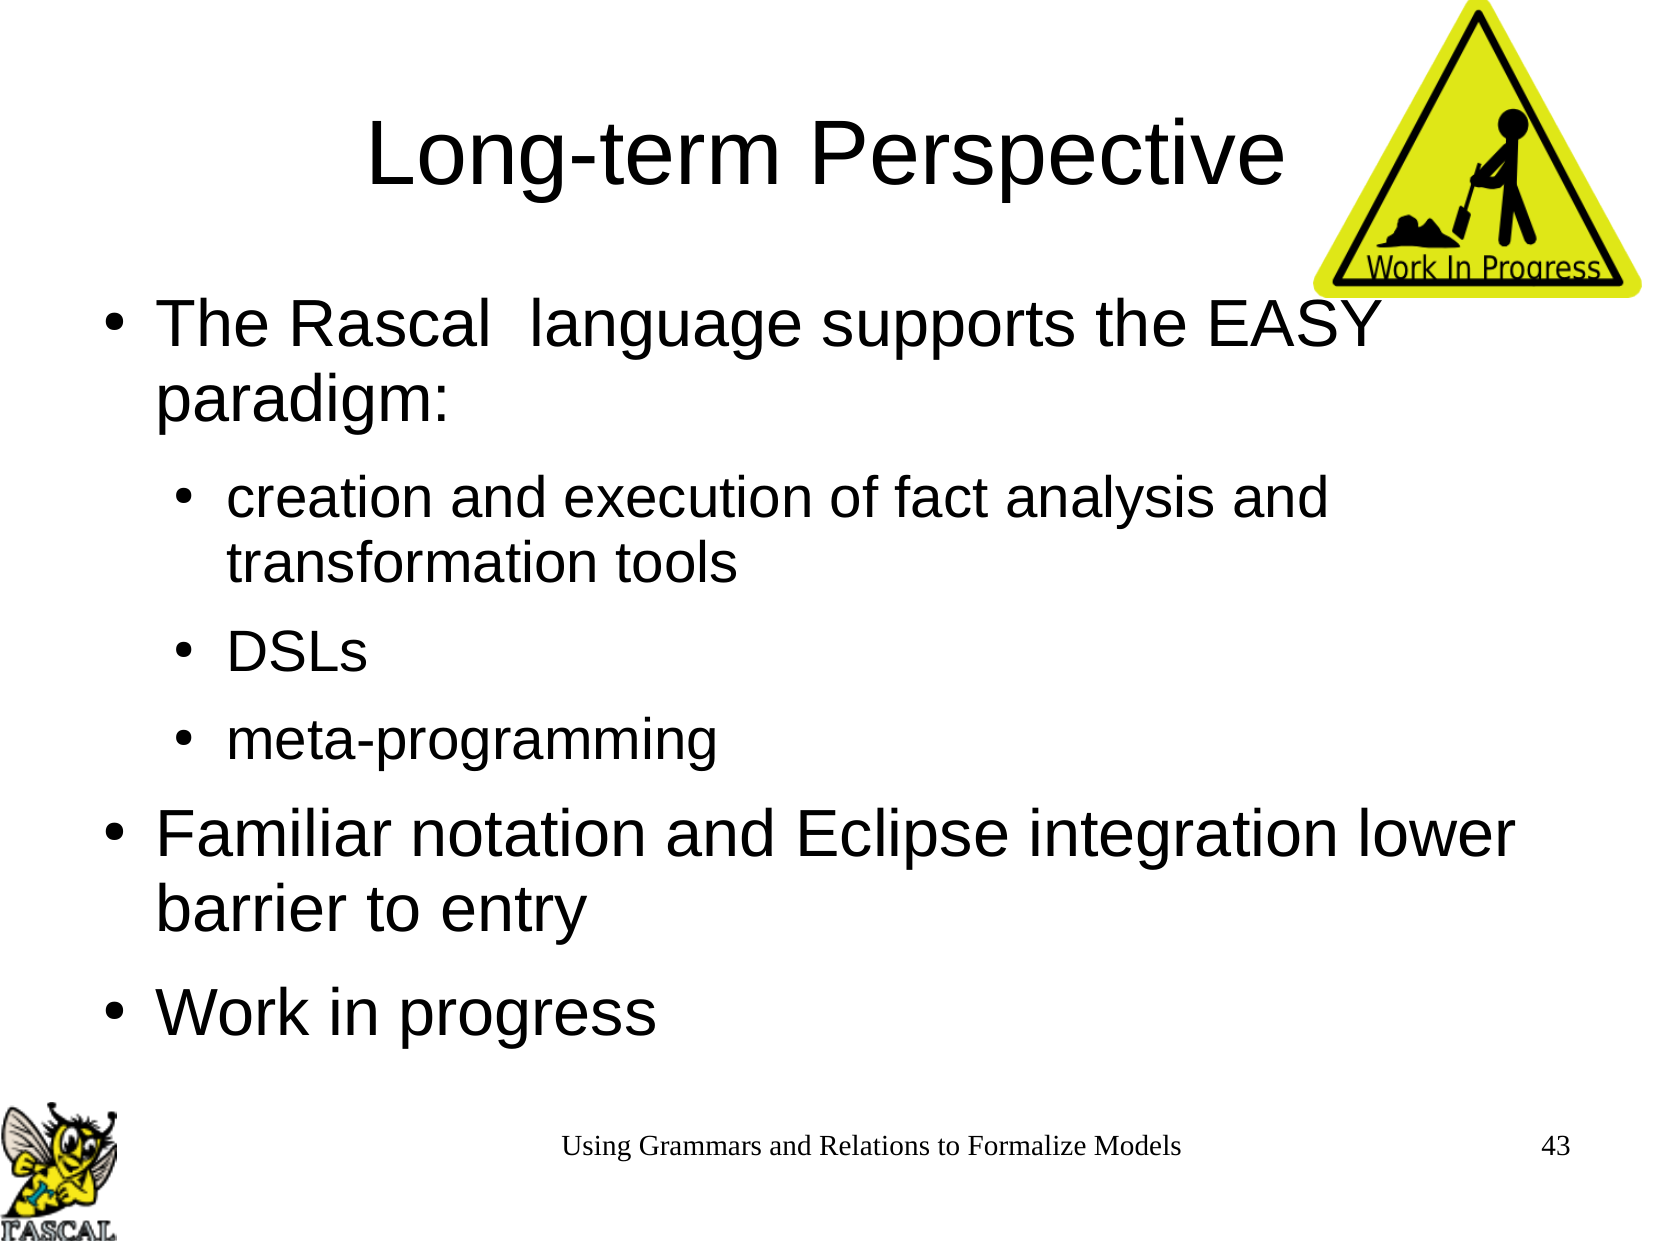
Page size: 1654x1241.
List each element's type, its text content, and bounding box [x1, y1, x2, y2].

picture [1313, 0, 1642, 298]
title Long-term Perspective [82, 49, 1313, 257]
picture [0, 1102, 117, 1241]
list The Rascal language supports the EASY paradigm: creation and execution of fact analysis and transformation tools DSLs meta-programming Familiar notation and Eclipse integration lower barrier to entry Work in progress [84, 285, 1573, 1105]
